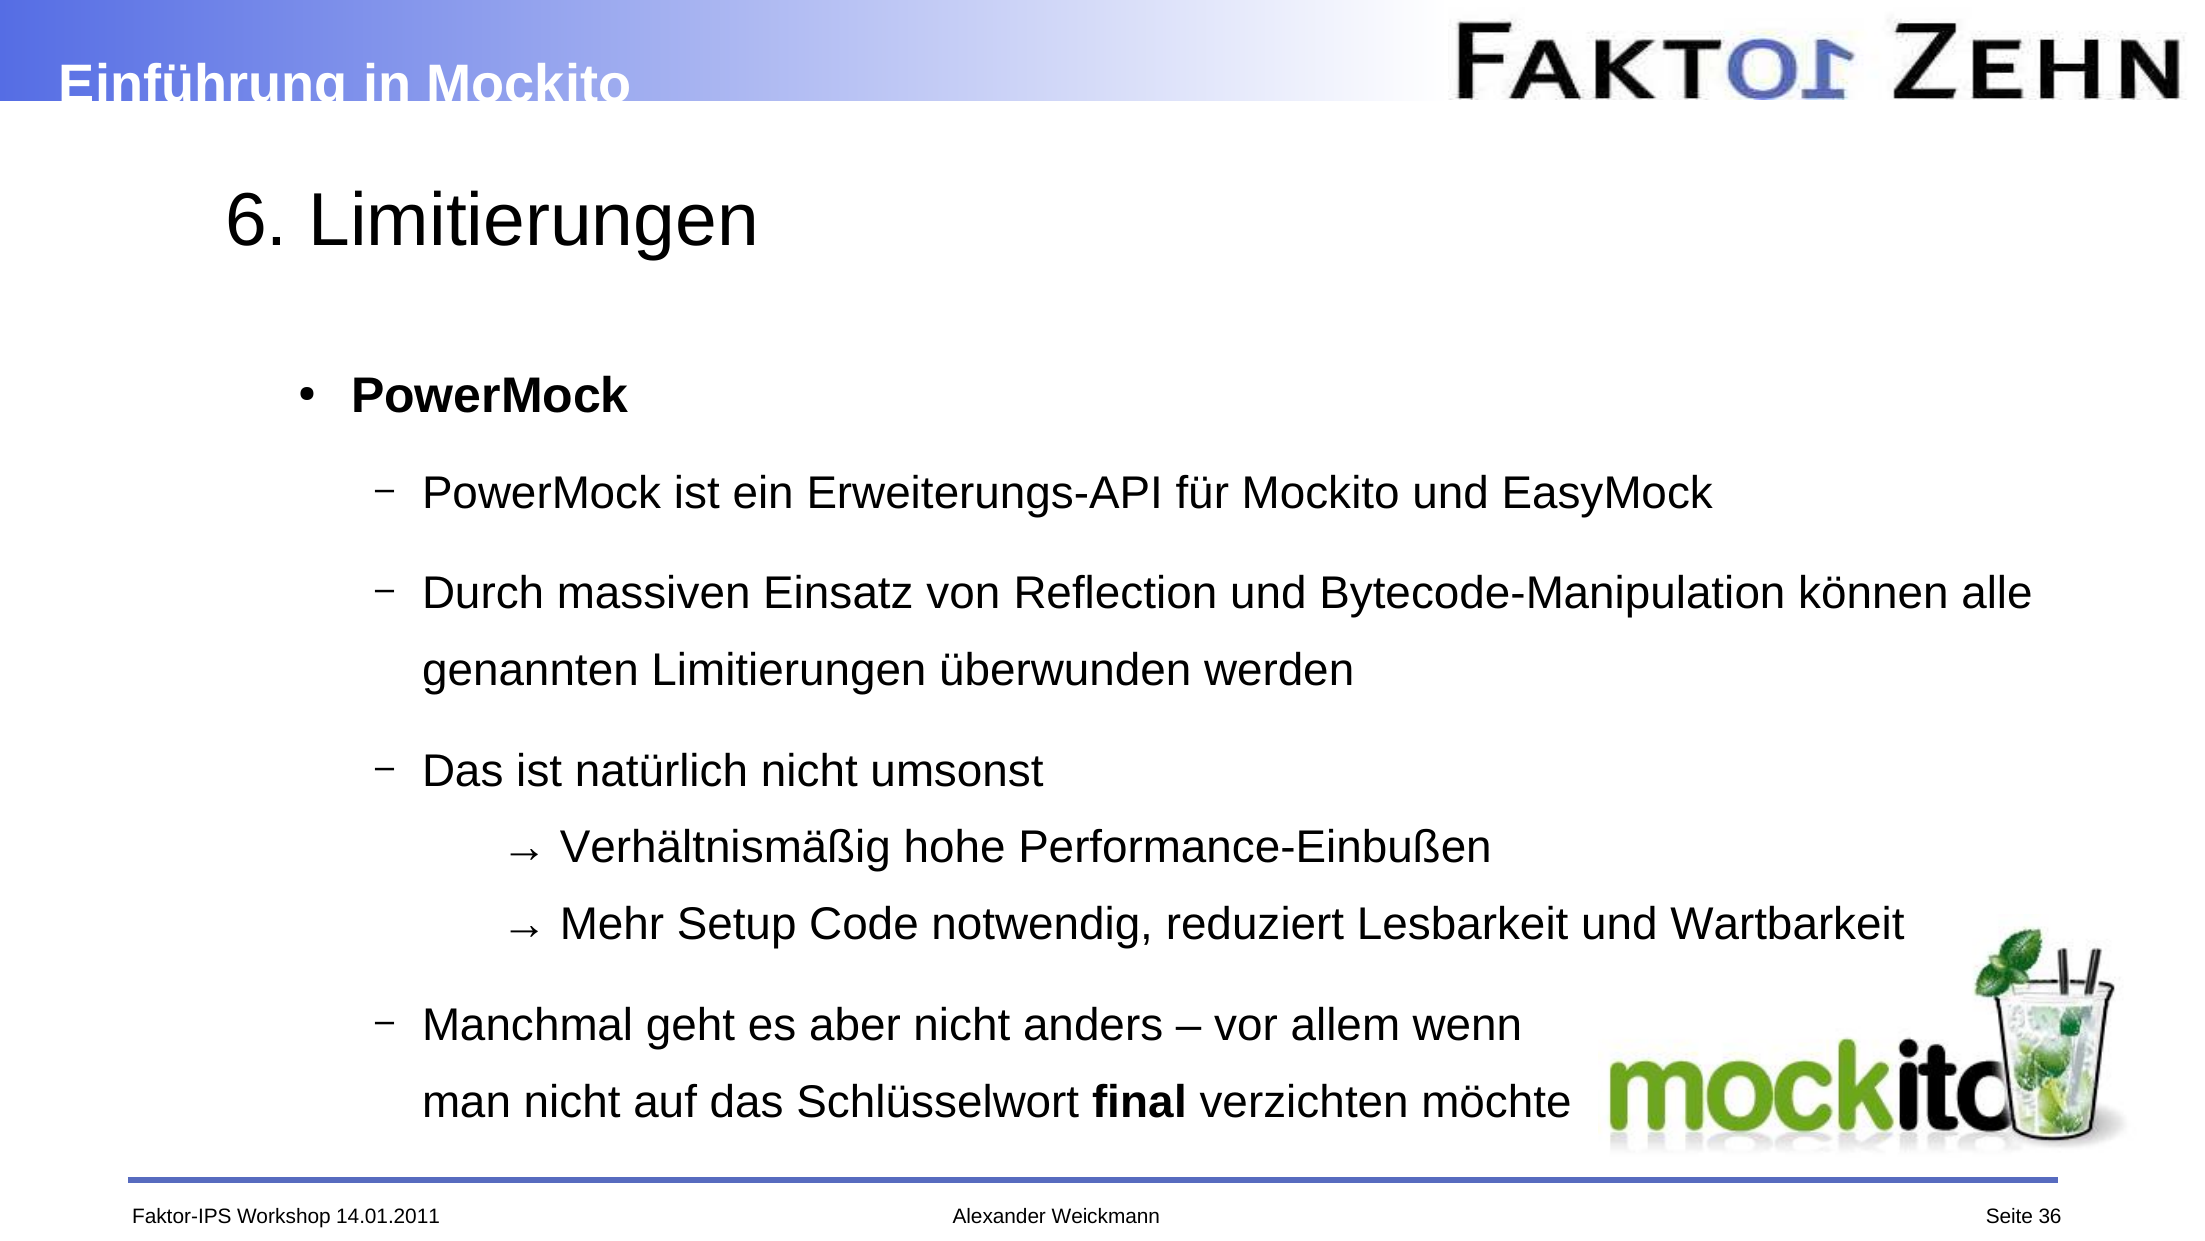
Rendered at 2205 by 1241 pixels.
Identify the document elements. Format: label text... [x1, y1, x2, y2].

picture [1598, 914, 2141, 1167]
picture [1448, 7, 2191, 100]
list PowerMock PowerMock ist ein Erweiterungs-API für Mockito und EasyMock Durch massiven Einsatz von Reflection und Bytecode-Manipulation können alle genannten Limitierungen überwunden werden Das ist natürlich nicht umsonst → Verhältnismäßig hohe Performance-Einbußen → Mehr Setup Code notwendig, reduziert Lesbarkeit und Wartbarkeit Manchmal geht es aber nicht anders – vor allem wenn man nicht auf das Schlüsselwort final verzichten möchte [280, 339, 2036, 1108]
title 6. Limitierungen [225, 142, 1981, 296]
